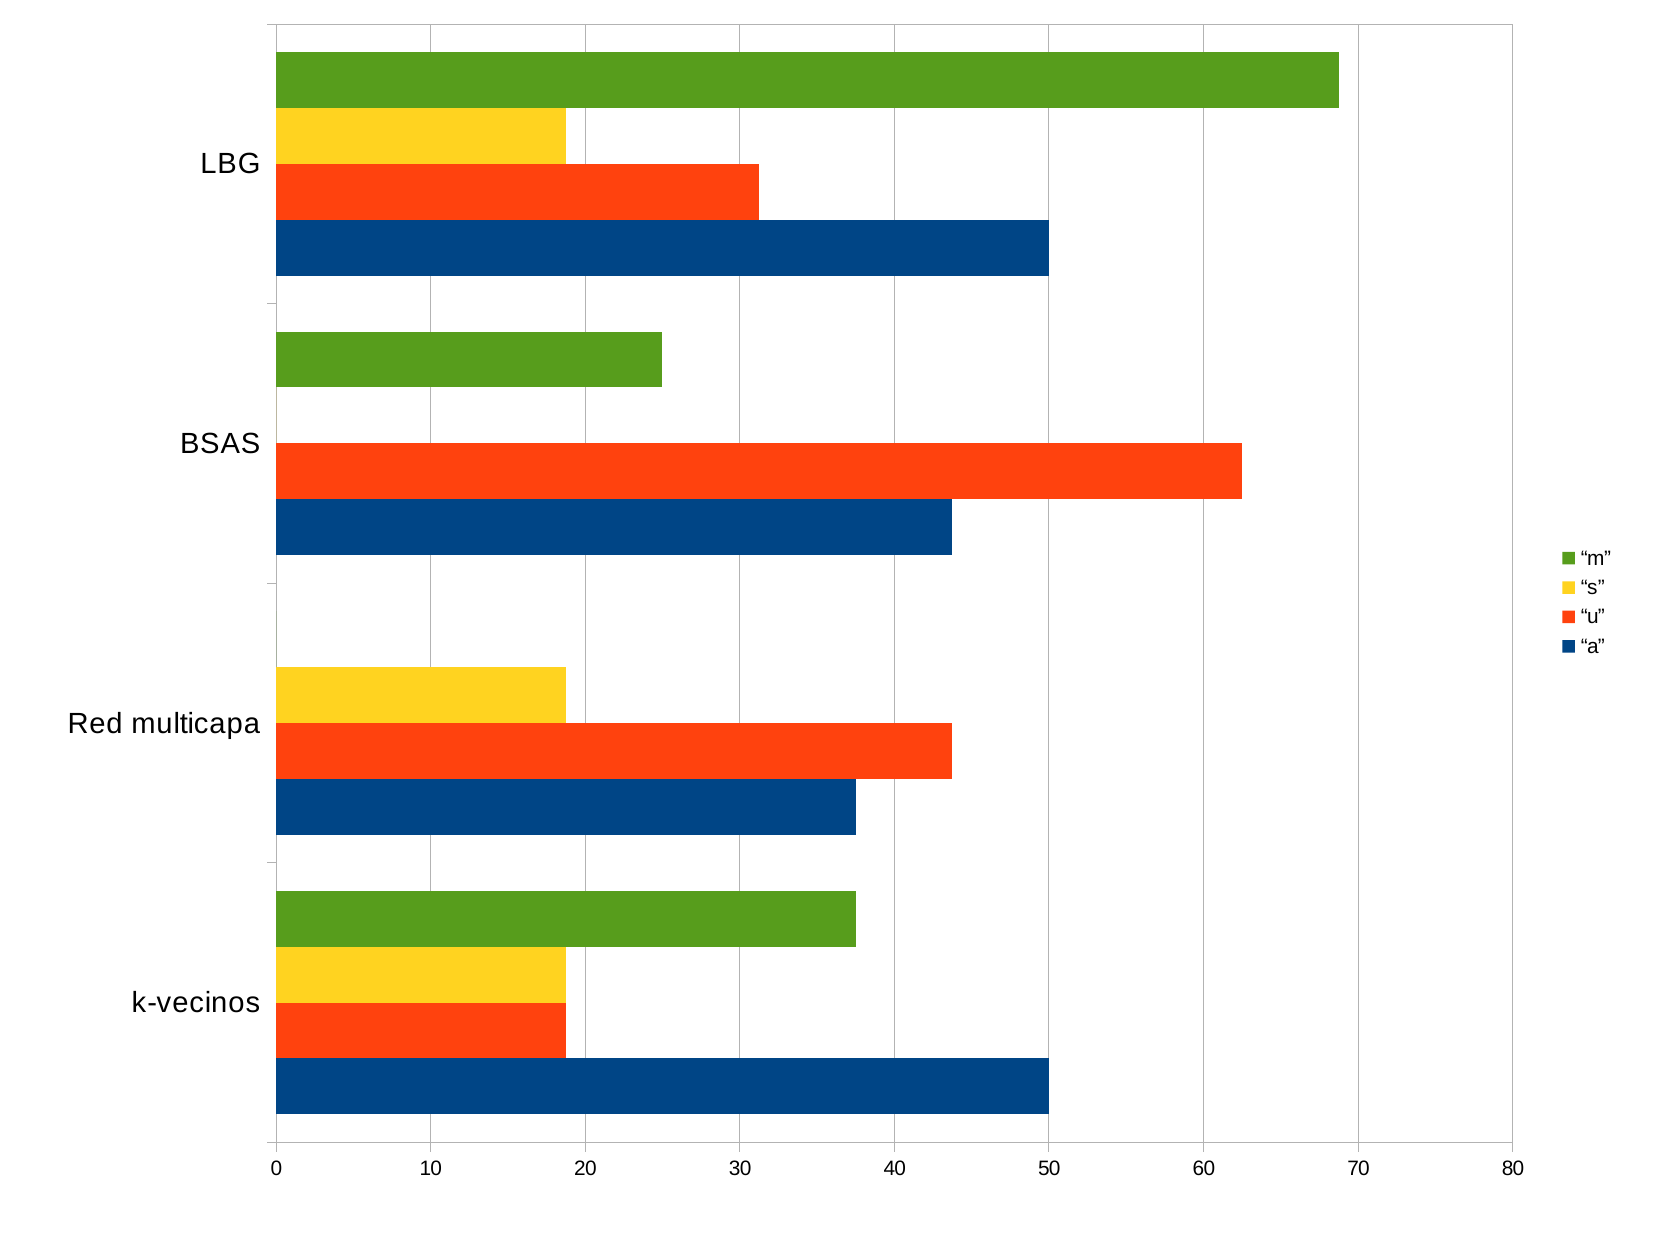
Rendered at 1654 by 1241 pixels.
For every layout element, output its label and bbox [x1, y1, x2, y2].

chart [35, 0, 1630, 1205]
